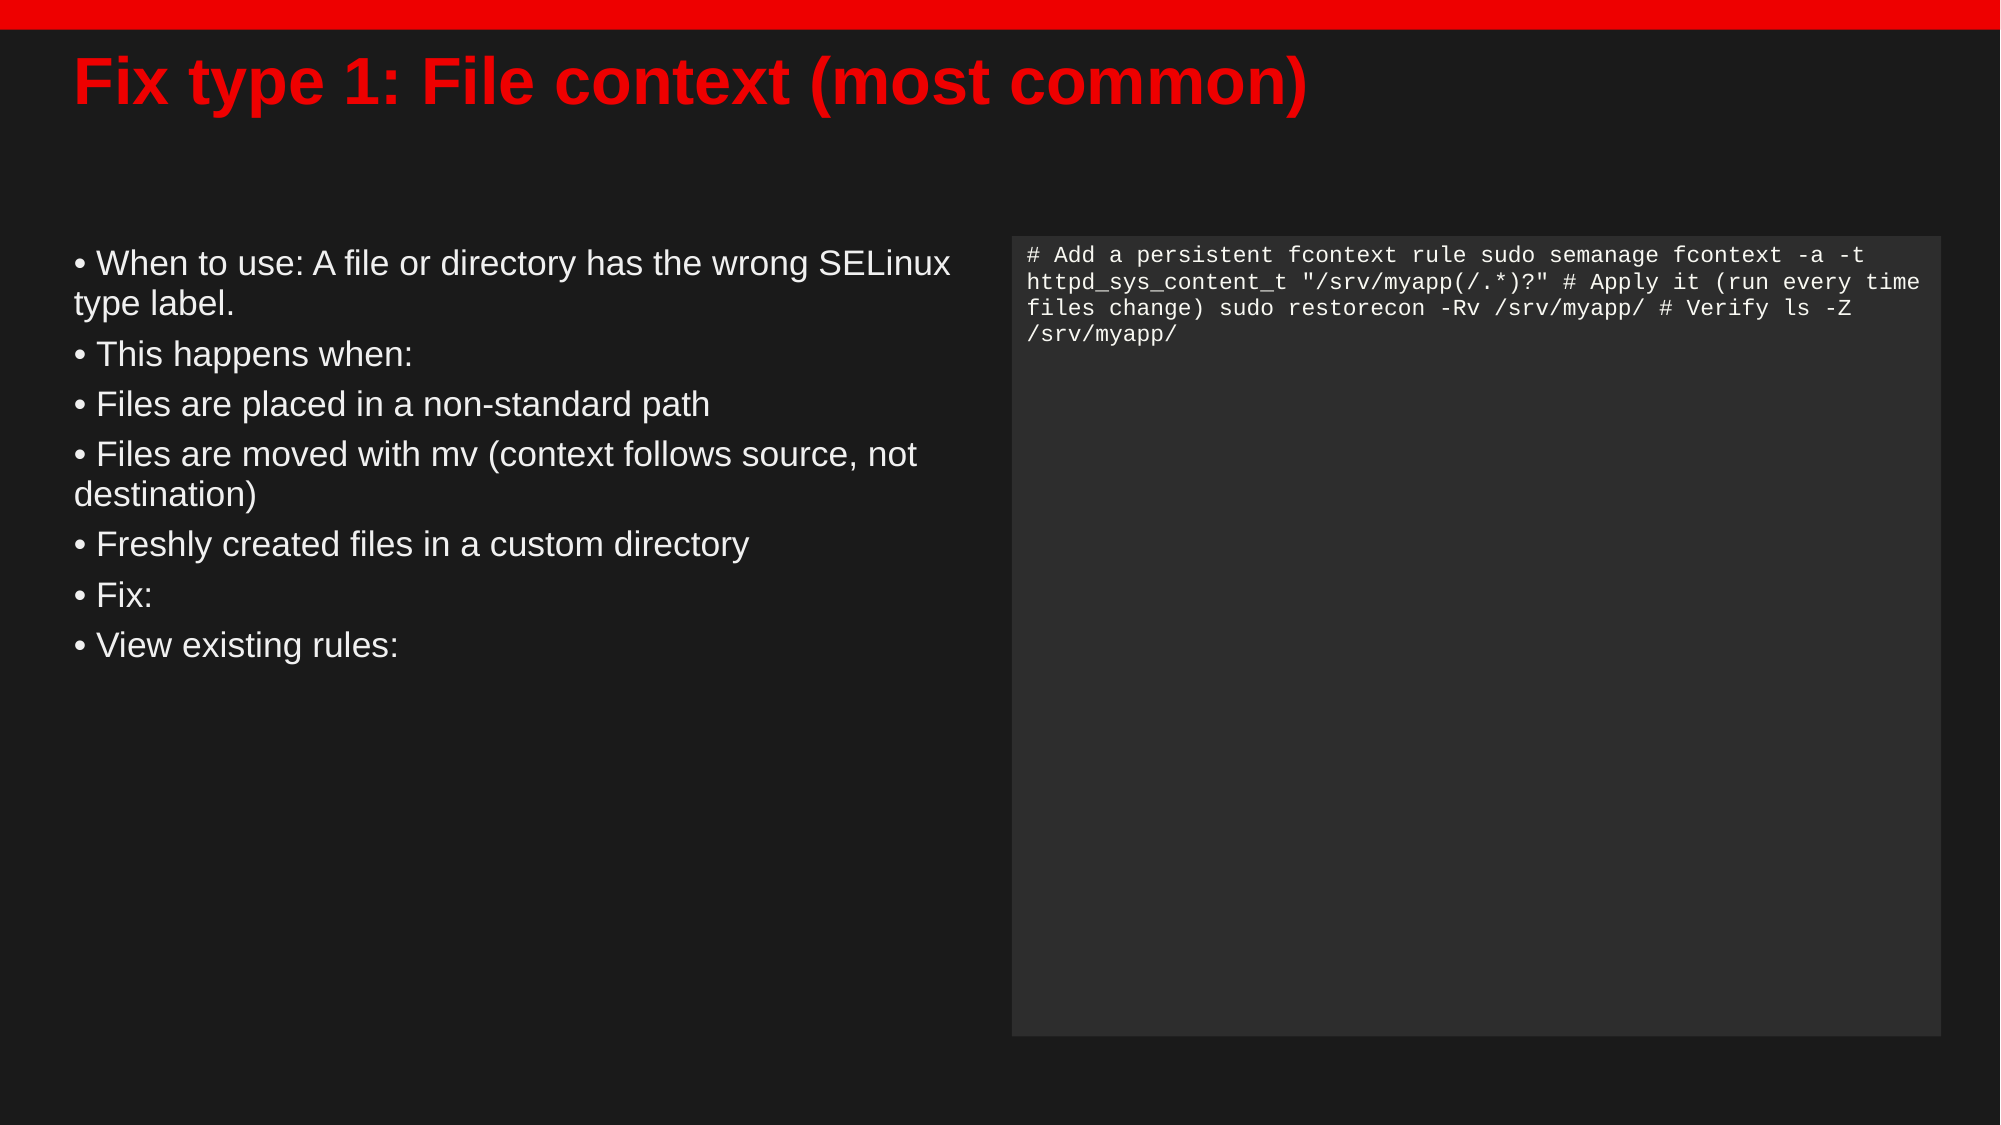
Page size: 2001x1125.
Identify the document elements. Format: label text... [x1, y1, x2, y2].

text_box • When to use: A file or directory has the wrong SELinux type label. • This happens when: • Files are placed in a non-standard path • Files are moved with mv (context follows source, not destination) • Freshly created files in a custom directory • Fix: • View existing rules: [59, 236, 989, 1037]
text_box [0, 0, 2001, 30]
text_box Fix type 1: File context (most common) [59, 36, 1942, 208]
text_box # Add a persistent fcontext rule sudo semanage fcontext -a -t httpd_sys_content_t "/srv/myapp(/.*)?" # Apply it (run every time files change) sudo restorecon -Rv /srv/myapp/ # Verify ls -Z /srv/myapp/ [1011, 236, 1942, 1037]
